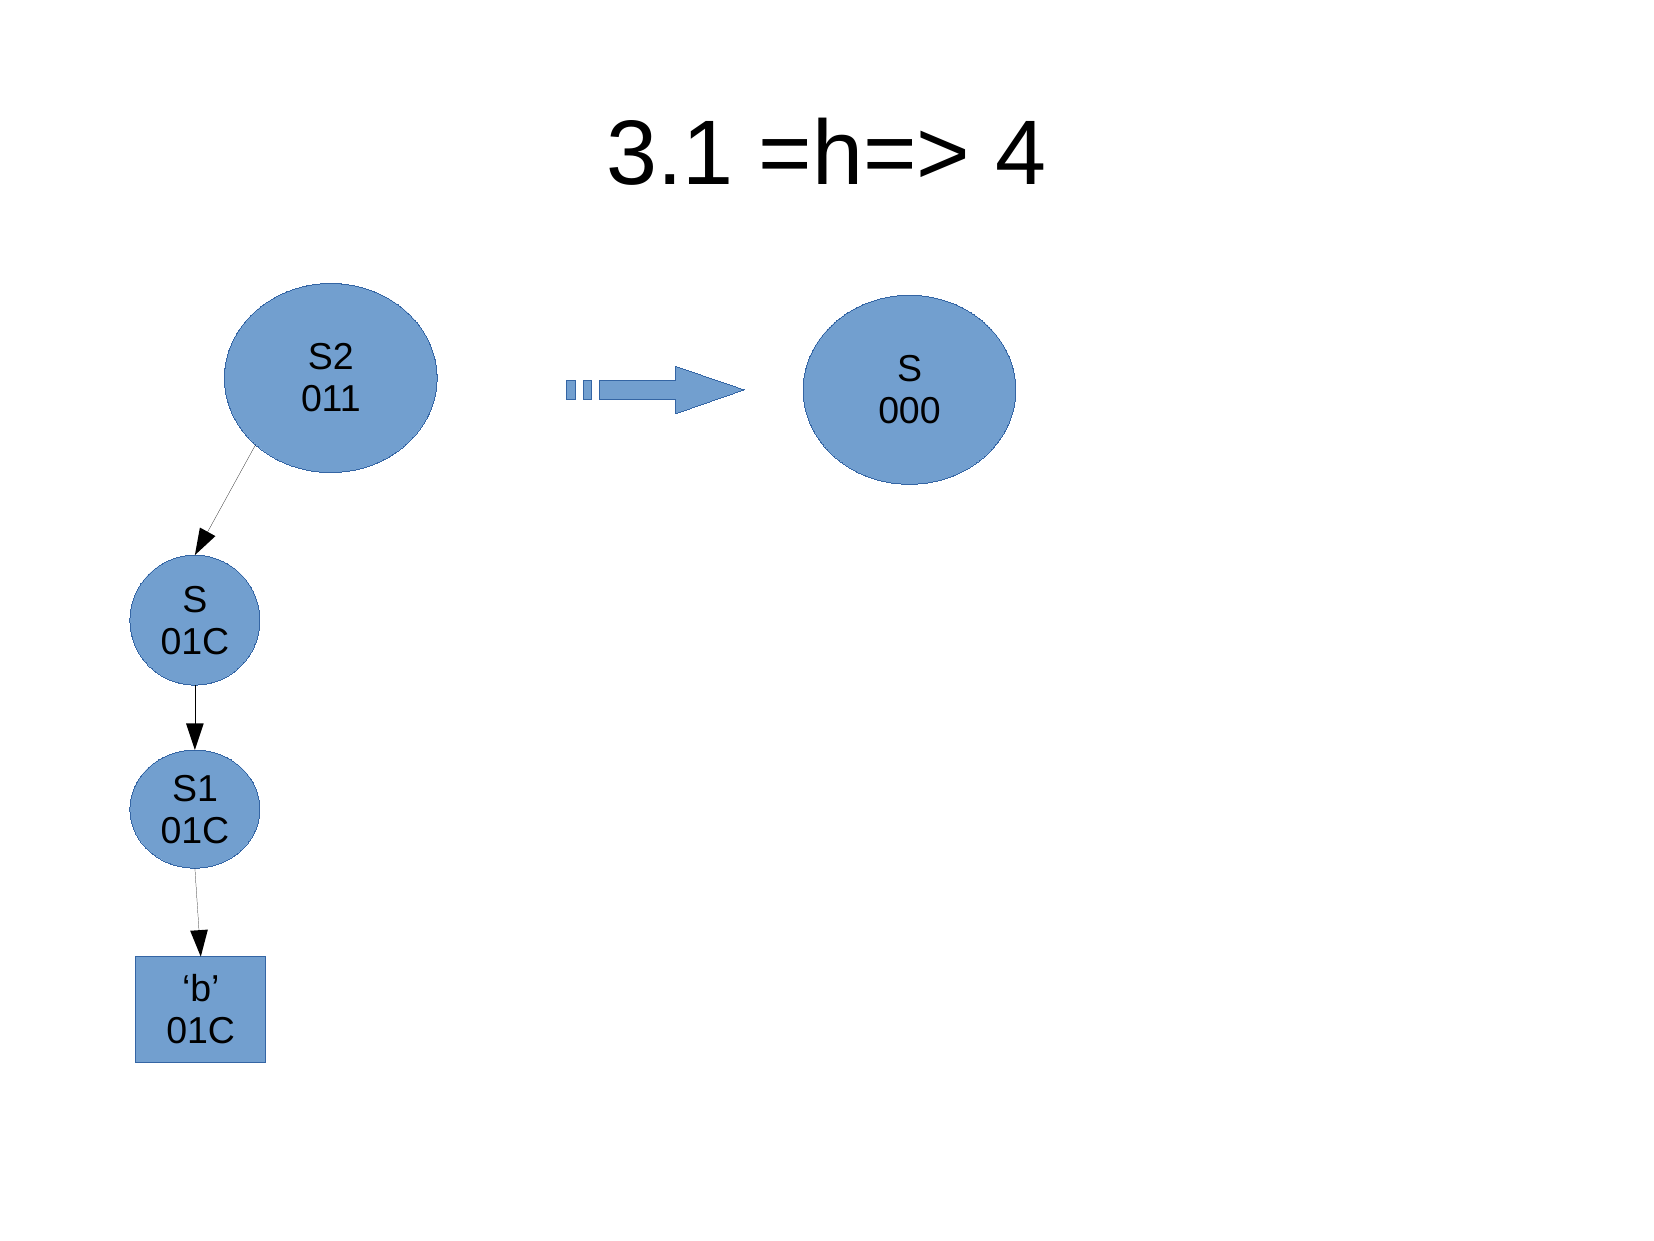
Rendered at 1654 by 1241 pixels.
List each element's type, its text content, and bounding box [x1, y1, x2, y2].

text_box S1 01C [129, 750, 260, 869]
text_box ‘b’ 01C [135, 956, 266, 1063]
text_box S 01C [129, 555, 260, 686]
text_box S2 011 [224, 283, 438, 473]
text_box [566, 380, 576, 400]
title 3.1 =h=> 4 [82, 49, 1571, 257]
text_box [583, 380, 592, 400]
text_box S 000 [803, 295, 1016, 485]
text_box [599, 366, 745, 414]
